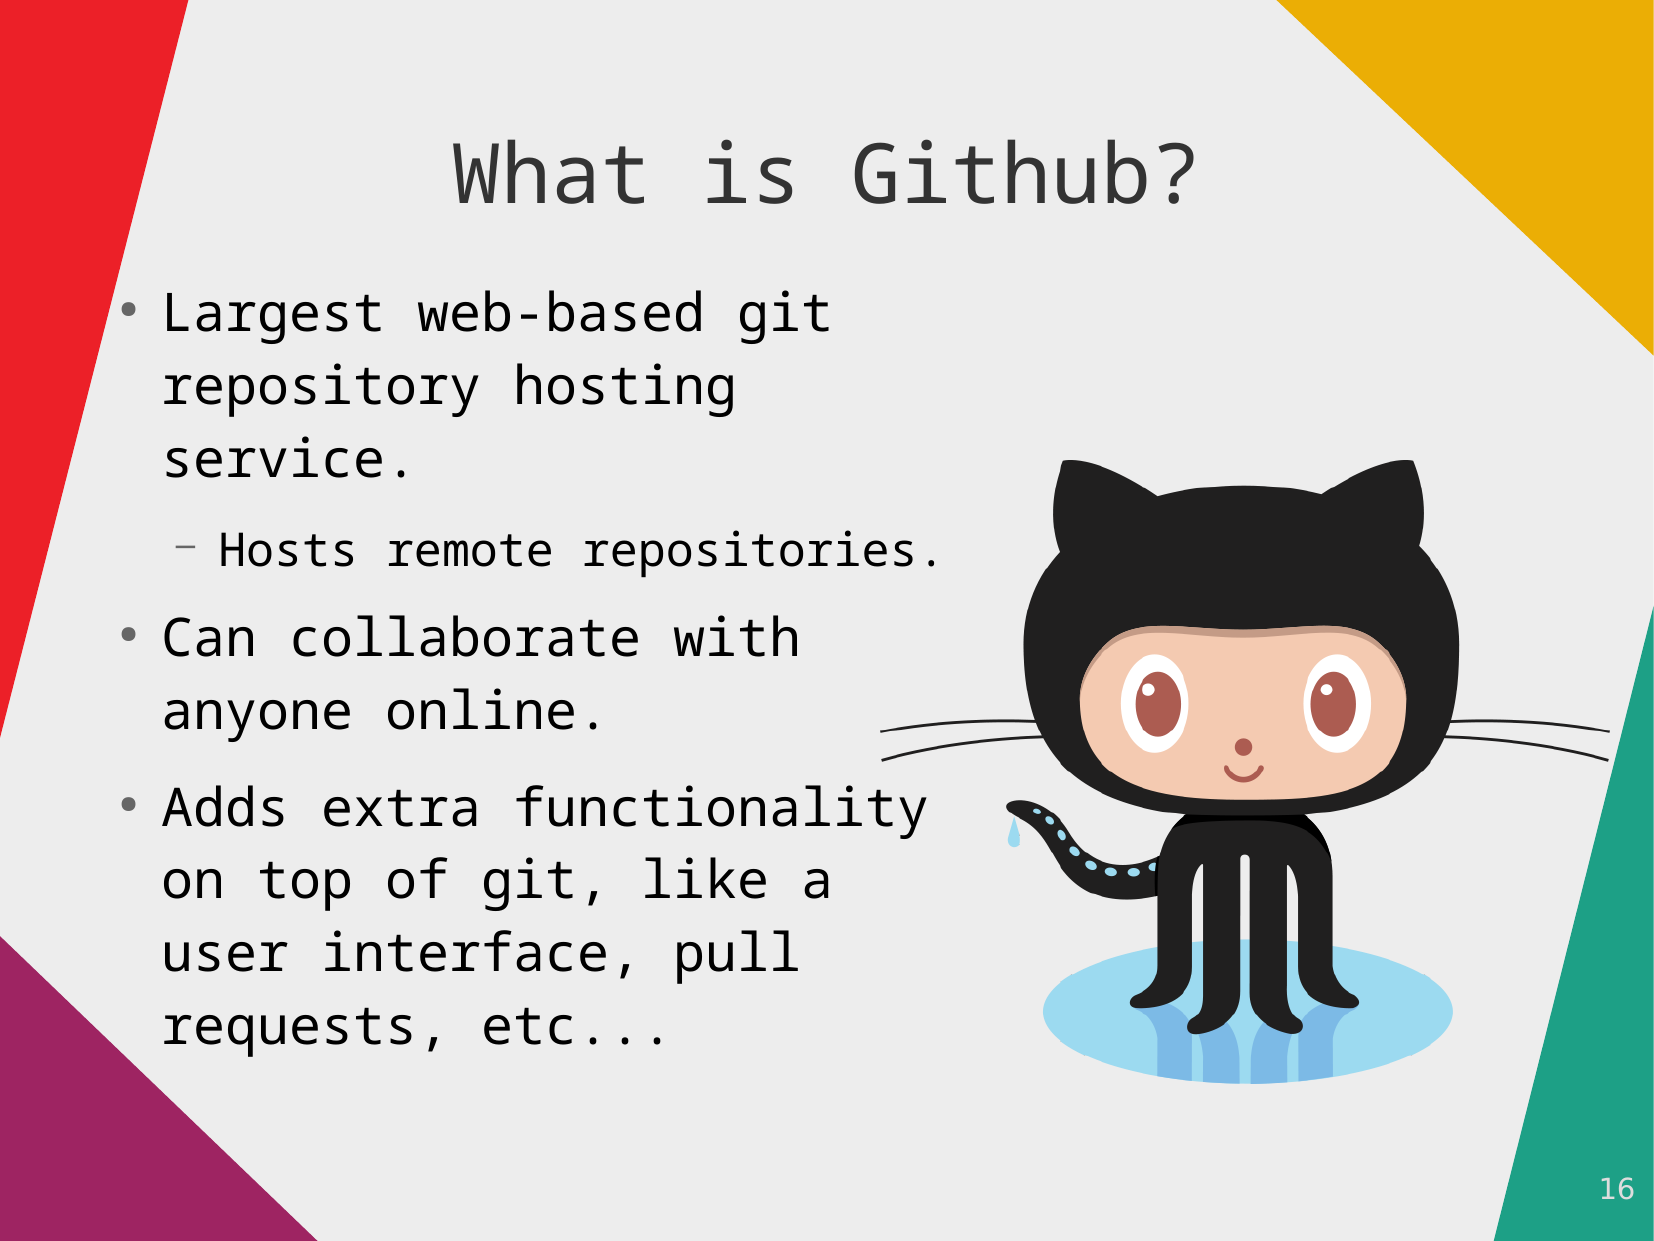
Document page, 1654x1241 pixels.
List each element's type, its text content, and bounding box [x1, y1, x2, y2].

title What is Github? [114, 73, 1539, 271]
list Largest web-based git repository hosting service. Hosts remote repositories. Can collaborate with anyone online. Adds extra functionality on top of git, like a user interface, pull requests, etc... [105, 274, 991, 1066]
picture [855, 447, 1636, 1096]
